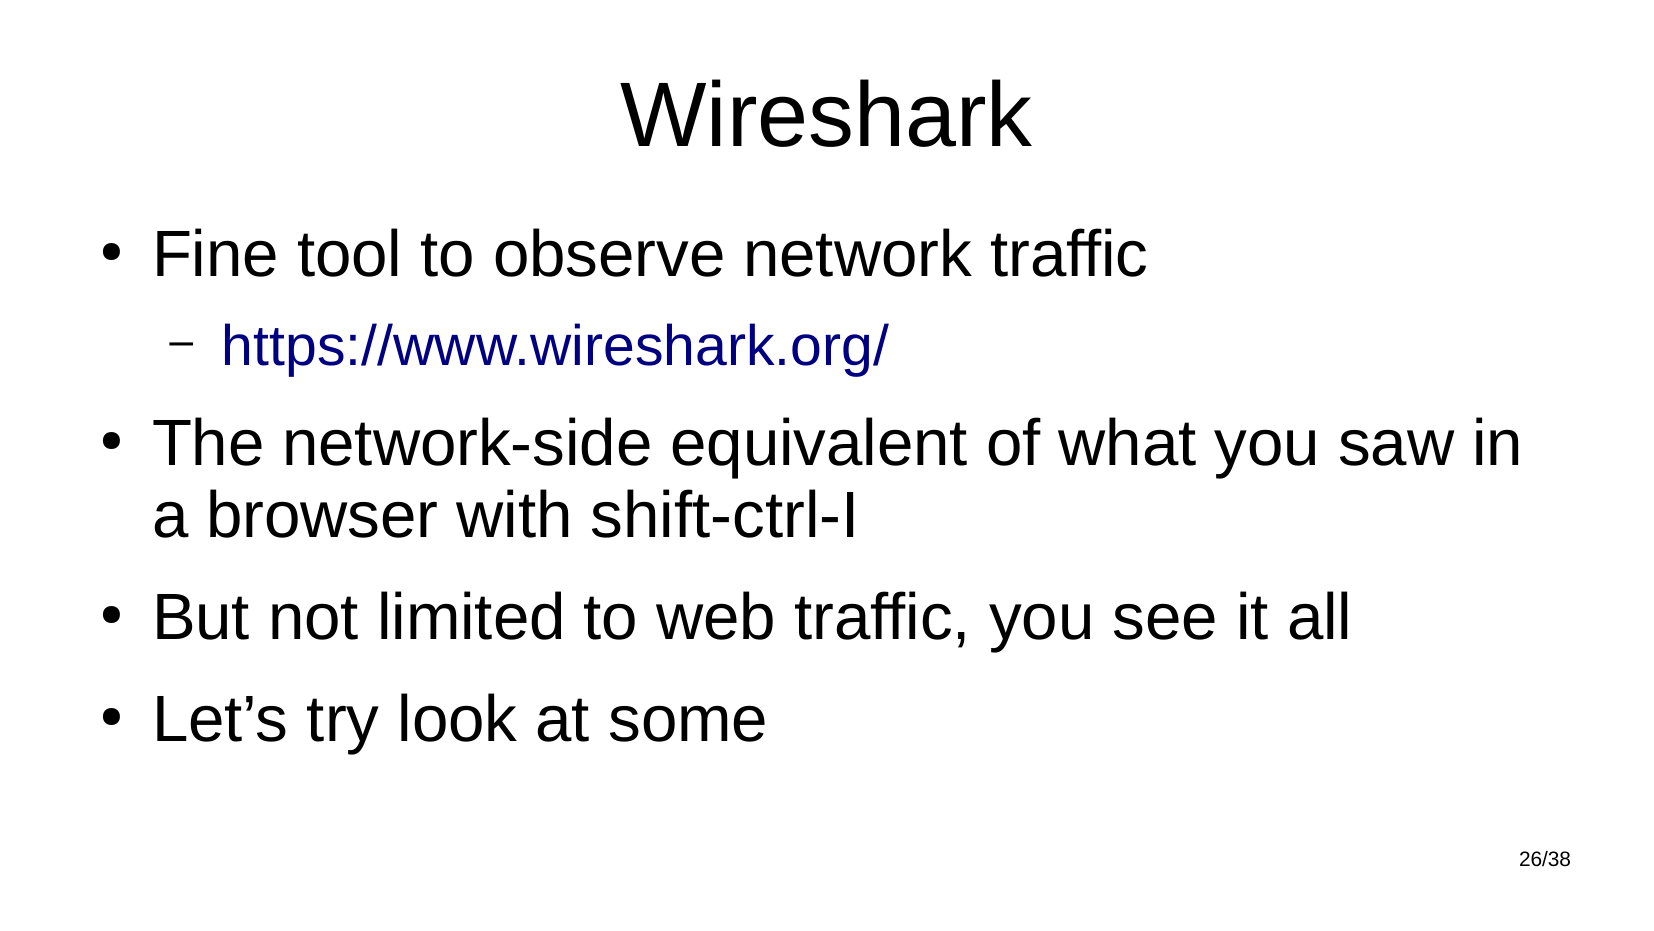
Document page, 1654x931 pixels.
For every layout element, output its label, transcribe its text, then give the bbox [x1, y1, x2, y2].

list Fine tool to observe network traffic https://www.wireshark.org/ The network-side equivalent of what you saw in a browser with shift-ctrl-I But not limited to web traffic, you see it all Let’s try look at some [82, 217, 1571, 758]
title Wireshark [82, 37, 1571, 193]
